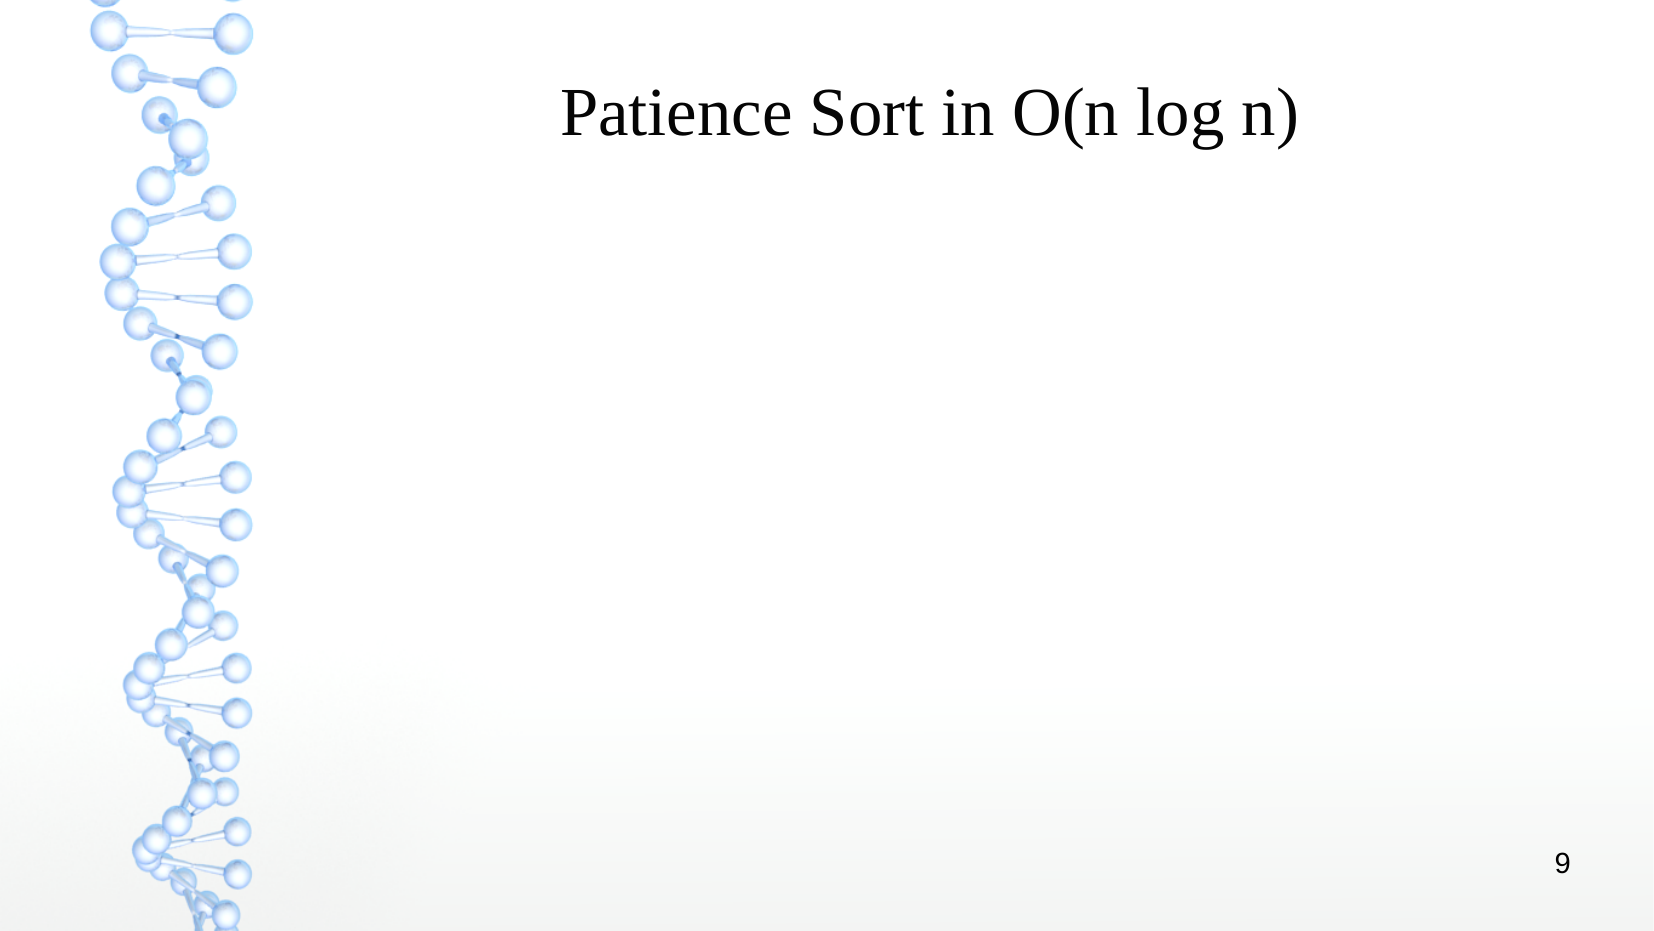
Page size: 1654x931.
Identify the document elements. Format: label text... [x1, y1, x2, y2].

title Patience Sort in O(n log n) [265, 35, 1595, 189]
picture [0, 0, 1654, 931]
